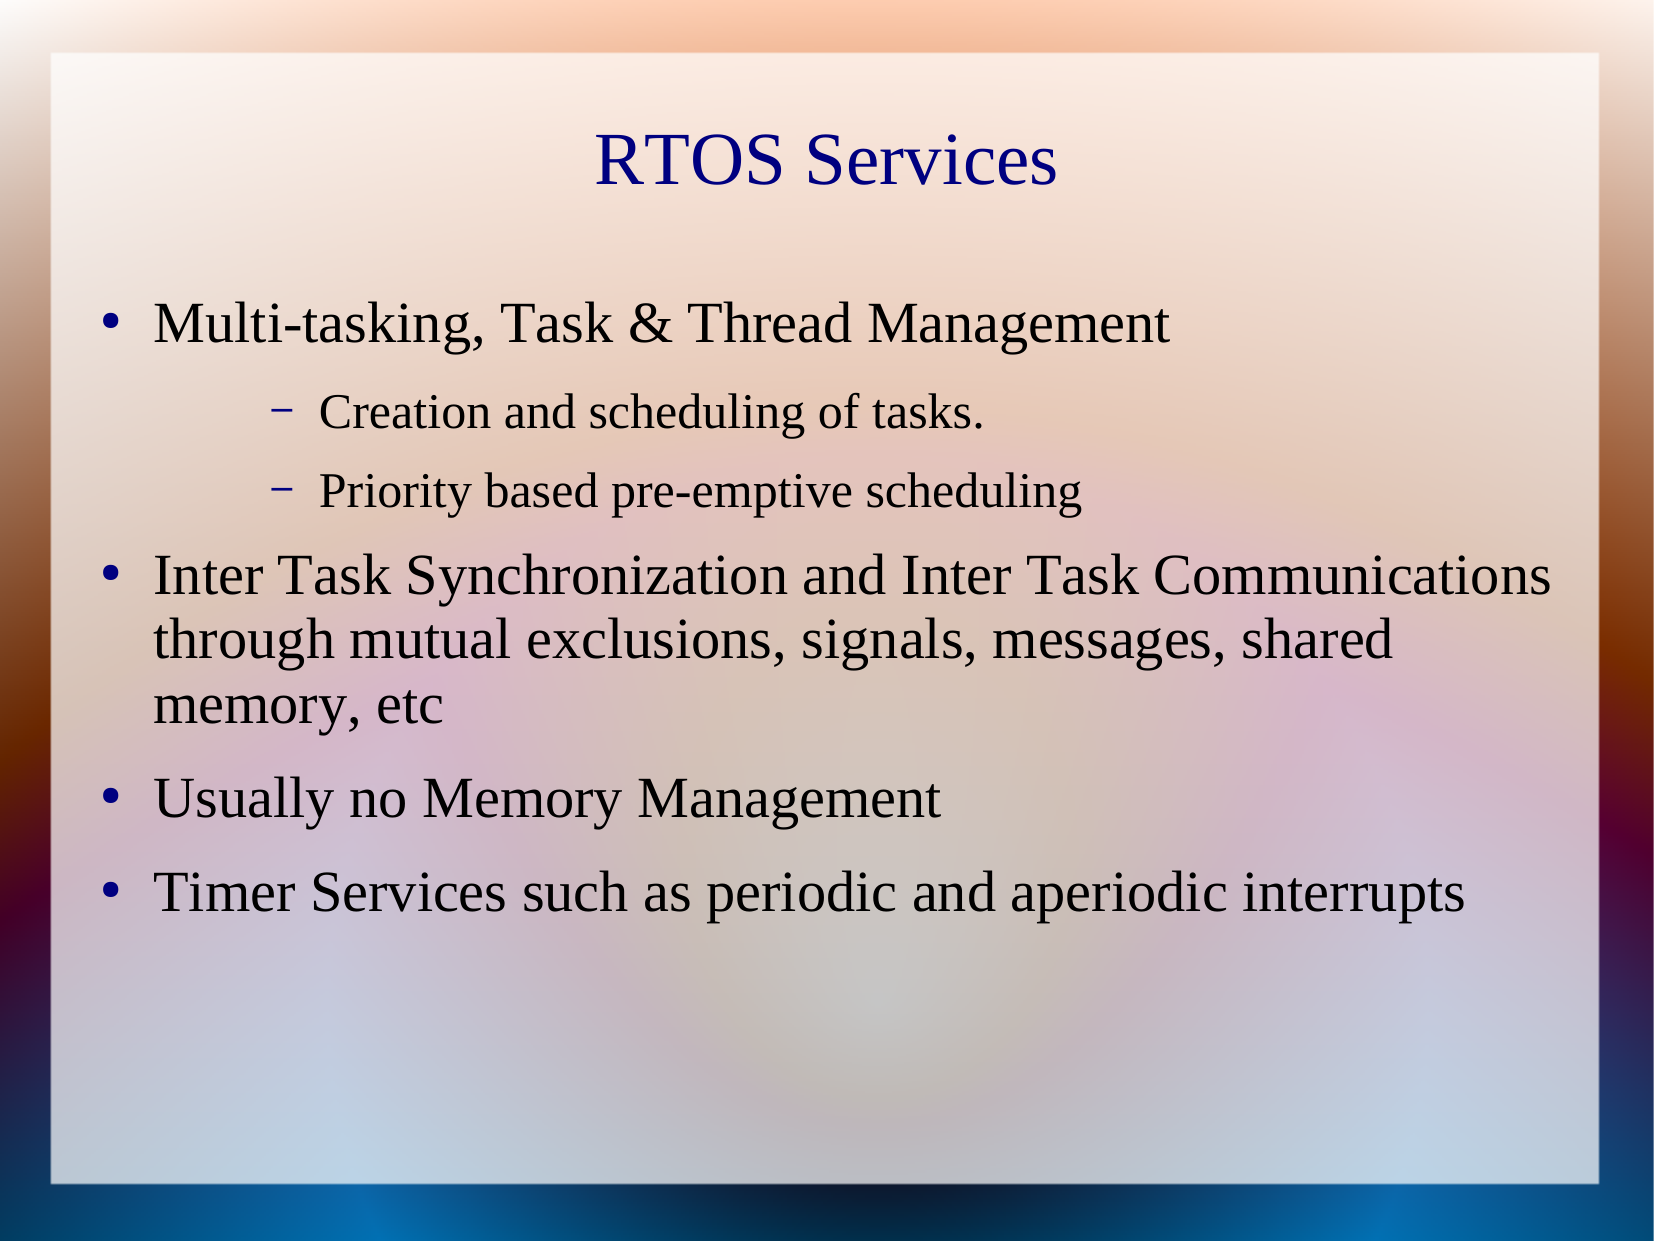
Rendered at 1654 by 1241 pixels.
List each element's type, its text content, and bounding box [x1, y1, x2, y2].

list Multi-tasking, Task & Thread Management Creation and scheduling of tasks. Priority based pre-emptive scheduling Inter Task Synchronization and Inter Task Communications through mutual exclusions, signals, messages, shared memory, etc Usually no Memory Management Timer Services such as periodic and aperiodic interrupts [82, 290, 1571, 1010]
title RTOS Services [82, 55, 1571, 263]
picture [0, 0, 1654, 1241]
